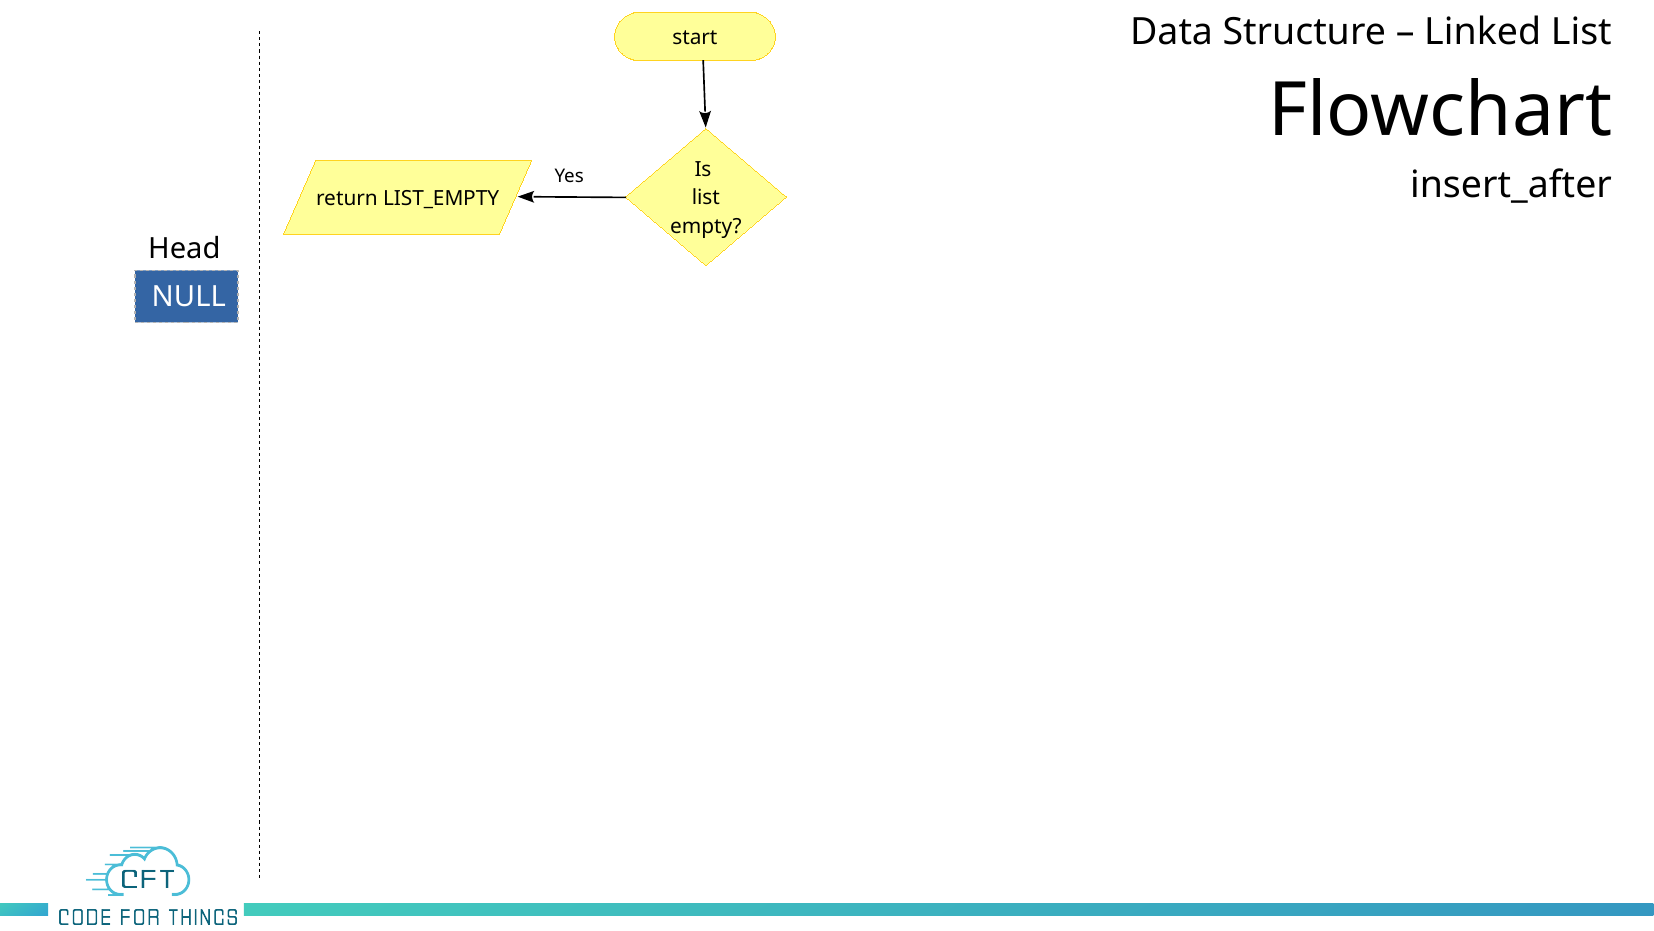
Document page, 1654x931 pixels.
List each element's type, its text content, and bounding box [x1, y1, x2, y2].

text_box Yes [539, 155, 631, 203]
picture [59, 846, 237, 925]
title Data Structure – Linked List Flowchart insert_after [1093, 0, 1613, 216]
text_box start [614, 12, 776, 61]
text_box return LIST_EMPTY [283, 160, 532, 235]
text_box Head [133, 220, 245, 275]
text_box Is list empty? [631, 128, 787, 266]
text_box NULL [136, 267, 245, 323]
